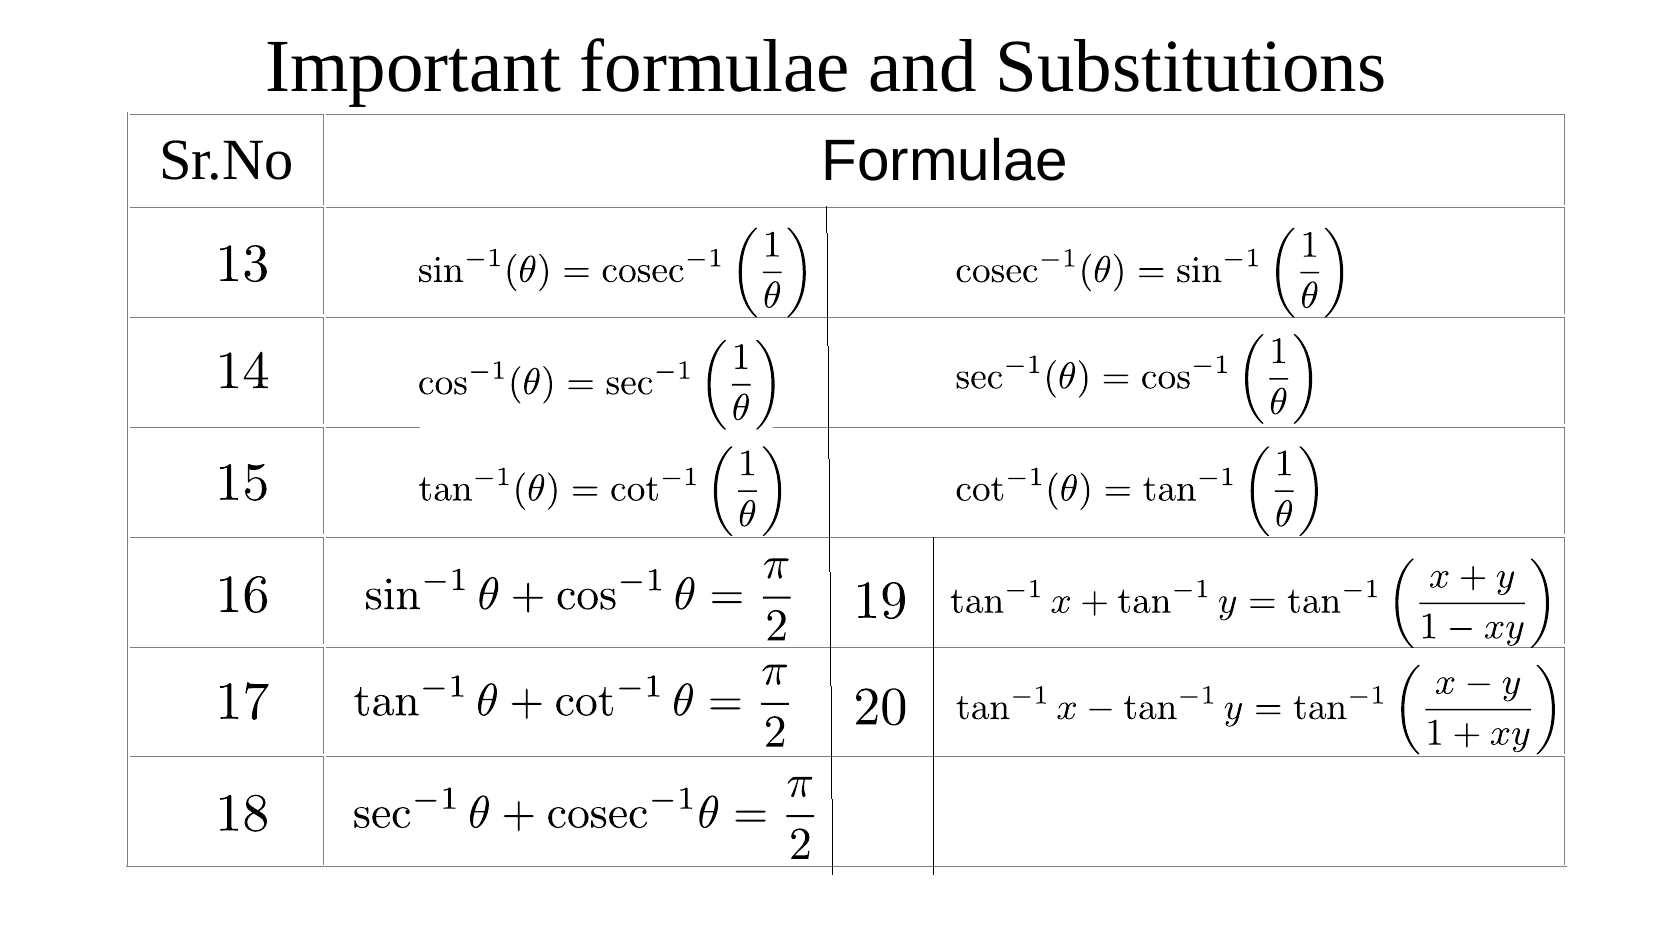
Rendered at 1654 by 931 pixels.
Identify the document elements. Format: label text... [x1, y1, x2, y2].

text_box [218, 575, 268, 614]
text_box [855, 688, 906, 726]
table_cell [326, 428, 1564, 534]
table_cell [934, 538, 1564, 644]
table_cell [130, 757, 323, 864]
table_cell [326, 538, 933, 644]
table_cell [326, 757, 933, 864]
text_box [956, 227, 1344, 318]
text_box [950, 558, 1550, 649]
table_cell [326, 208, 1564, 314]
table_cell [326, 318, 1564, 424]
text_box [956, 446, 1318, 537]
text_box [354, 664, 789, 747]
text_box [856, 581, 905, 620]
text_box [217, 245, 267, 283]
table_header Sr.No [130, 115, 323, 205]
table_cell [130, 648, 323, 754]
table_header Formulae [326, 115, 1564, 205]
text_box [354, 776, 815, 859]
text_box [956, 664, 1555, 755]
table_cell [326, 648, 933, 754]
text_box [419, 227, 806, 318]
text_box [218, 682, 269, 721]
text_box [218, 794, 267, 832]
text_box [419, 339, 775, 430]
text_box [419, 446, 782, 536]
table_cell [130, 538, 323, 644]
title Important formulae and Substitutions [82, 24, 1571, 107]
table_cell [130, 428, 323, 534]
table_cell [130, 318, 323, 424]
table_cell [934, 757, 1564, 864]
text_box [218, 351, 268, 389]
table_cell [130, 208, 323, 314]
text_box [217, 463, 267, 501]
table_cell [934, 648, 1564, 754]
text_box [956, 334, 1313, 424]
text_box [366, 558, 791, 641]
title [47, 107, 1607, 910]
